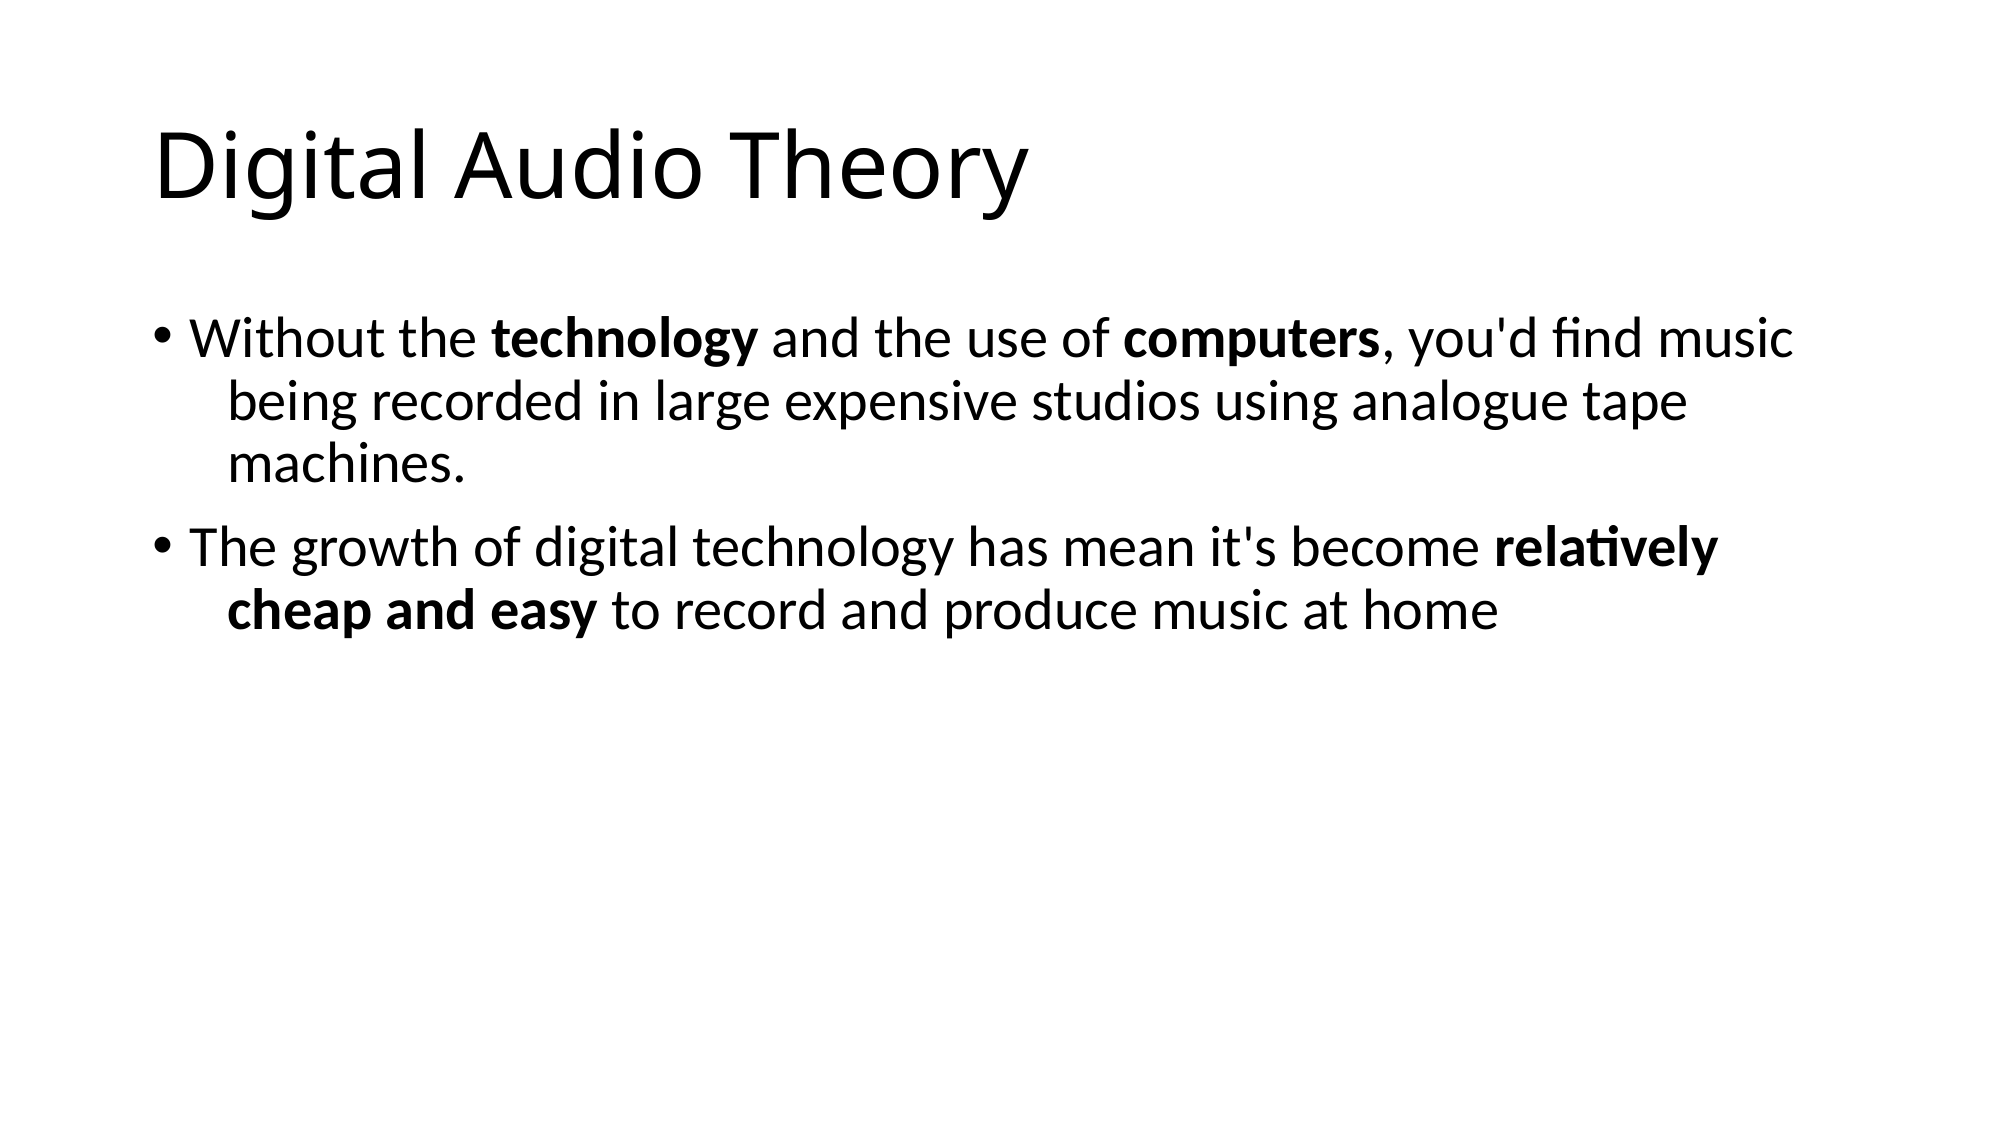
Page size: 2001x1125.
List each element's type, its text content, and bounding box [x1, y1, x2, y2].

title Digital Audio Theory [137, 59, 1863, 278]
list Without the technology and the use of computers, you'd find music being recorded in large expensive studios using analogue tape machines. The growth of digital technology has mean it's become relatively cheap and easy to record and produce music at home [137, 299, 1863, 1014]
